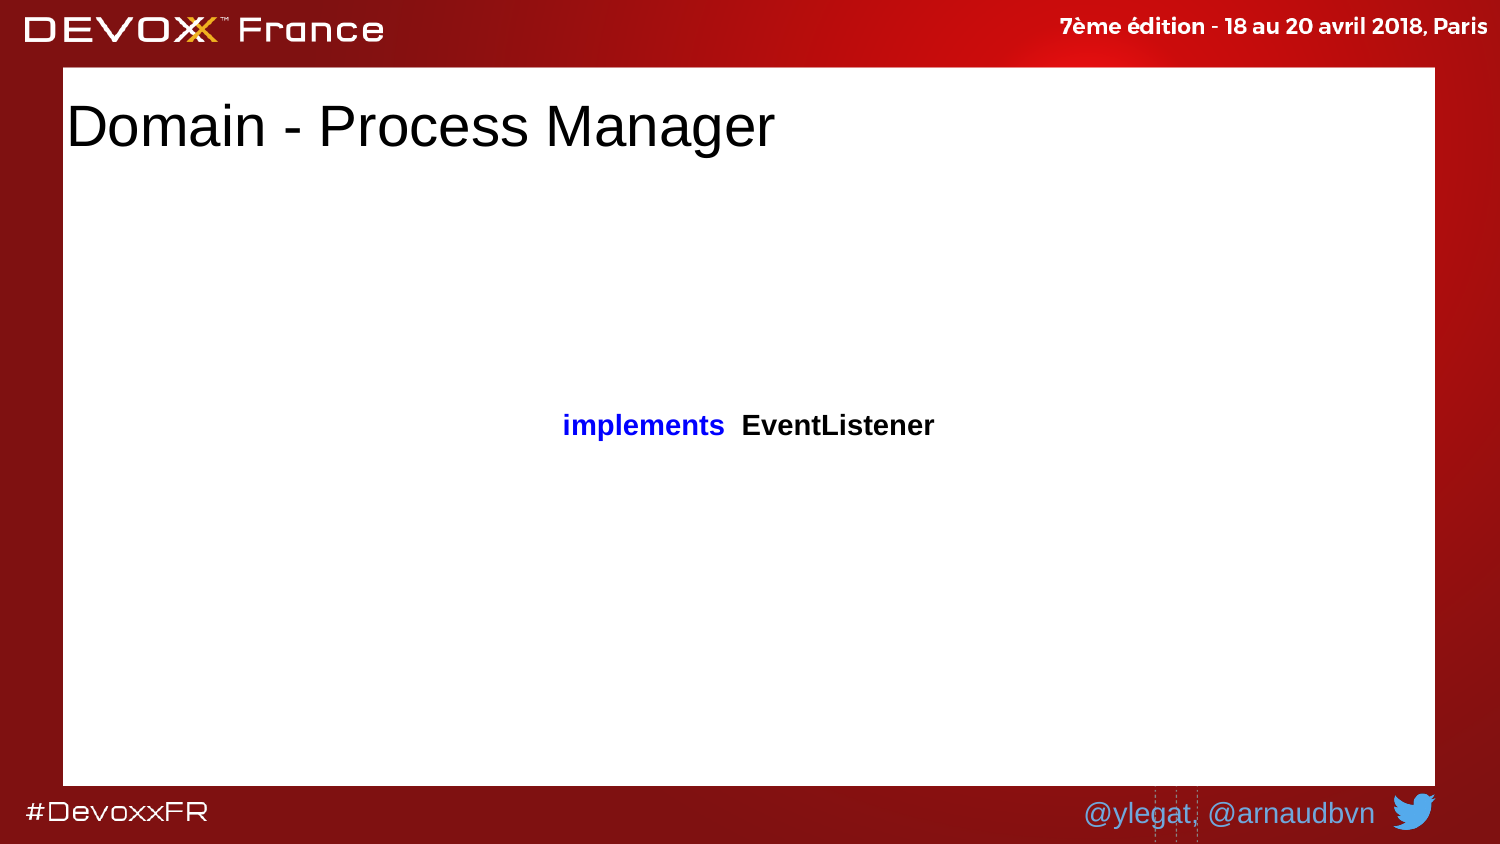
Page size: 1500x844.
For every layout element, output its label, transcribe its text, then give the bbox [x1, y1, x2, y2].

picture [0, 0, 1500, 844]
text_box implements EventListener [547, 391, 953, 453]
title Domain - Process Manager [51, 72, 1449, 167]
text_box @ylegat, @arnaudbvn [1068, 779, 1399, 844]
